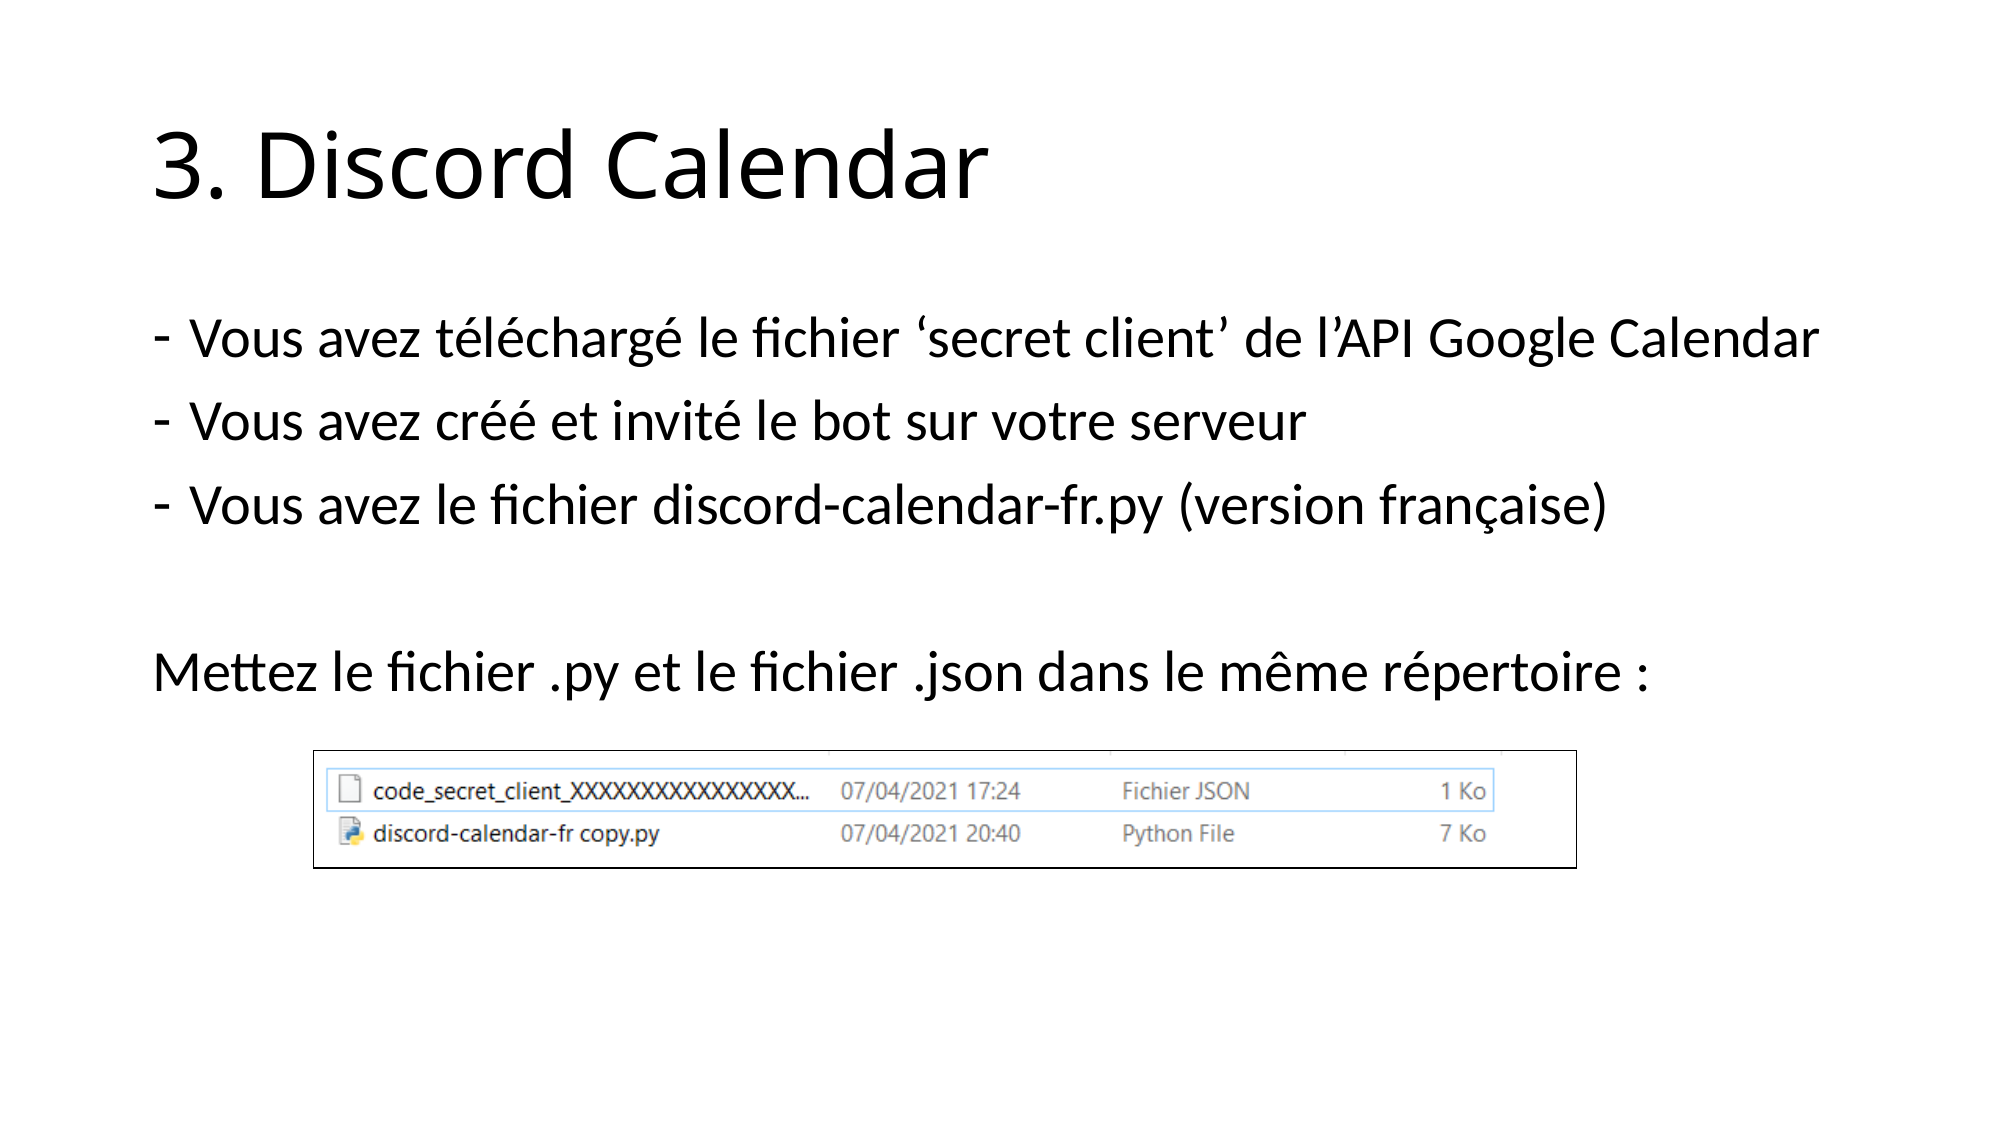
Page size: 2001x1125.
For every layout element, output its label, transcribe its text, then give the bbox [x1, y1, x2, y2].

title 3. Discord Calendar [137, 59, 1863, 278]
picture [314, 751, 1576, 867]
list Vous avez téléchargé le fichier ‘secret client’ de l’API Google Calendar Vous avez créé et invité le bot sur votre serveur Vous avez le fichier discord-calendar-fr.py (version française) Mettez le fichier .py et le fichier .json dans le même répertoire : [137, 299, 1863, 1014]
